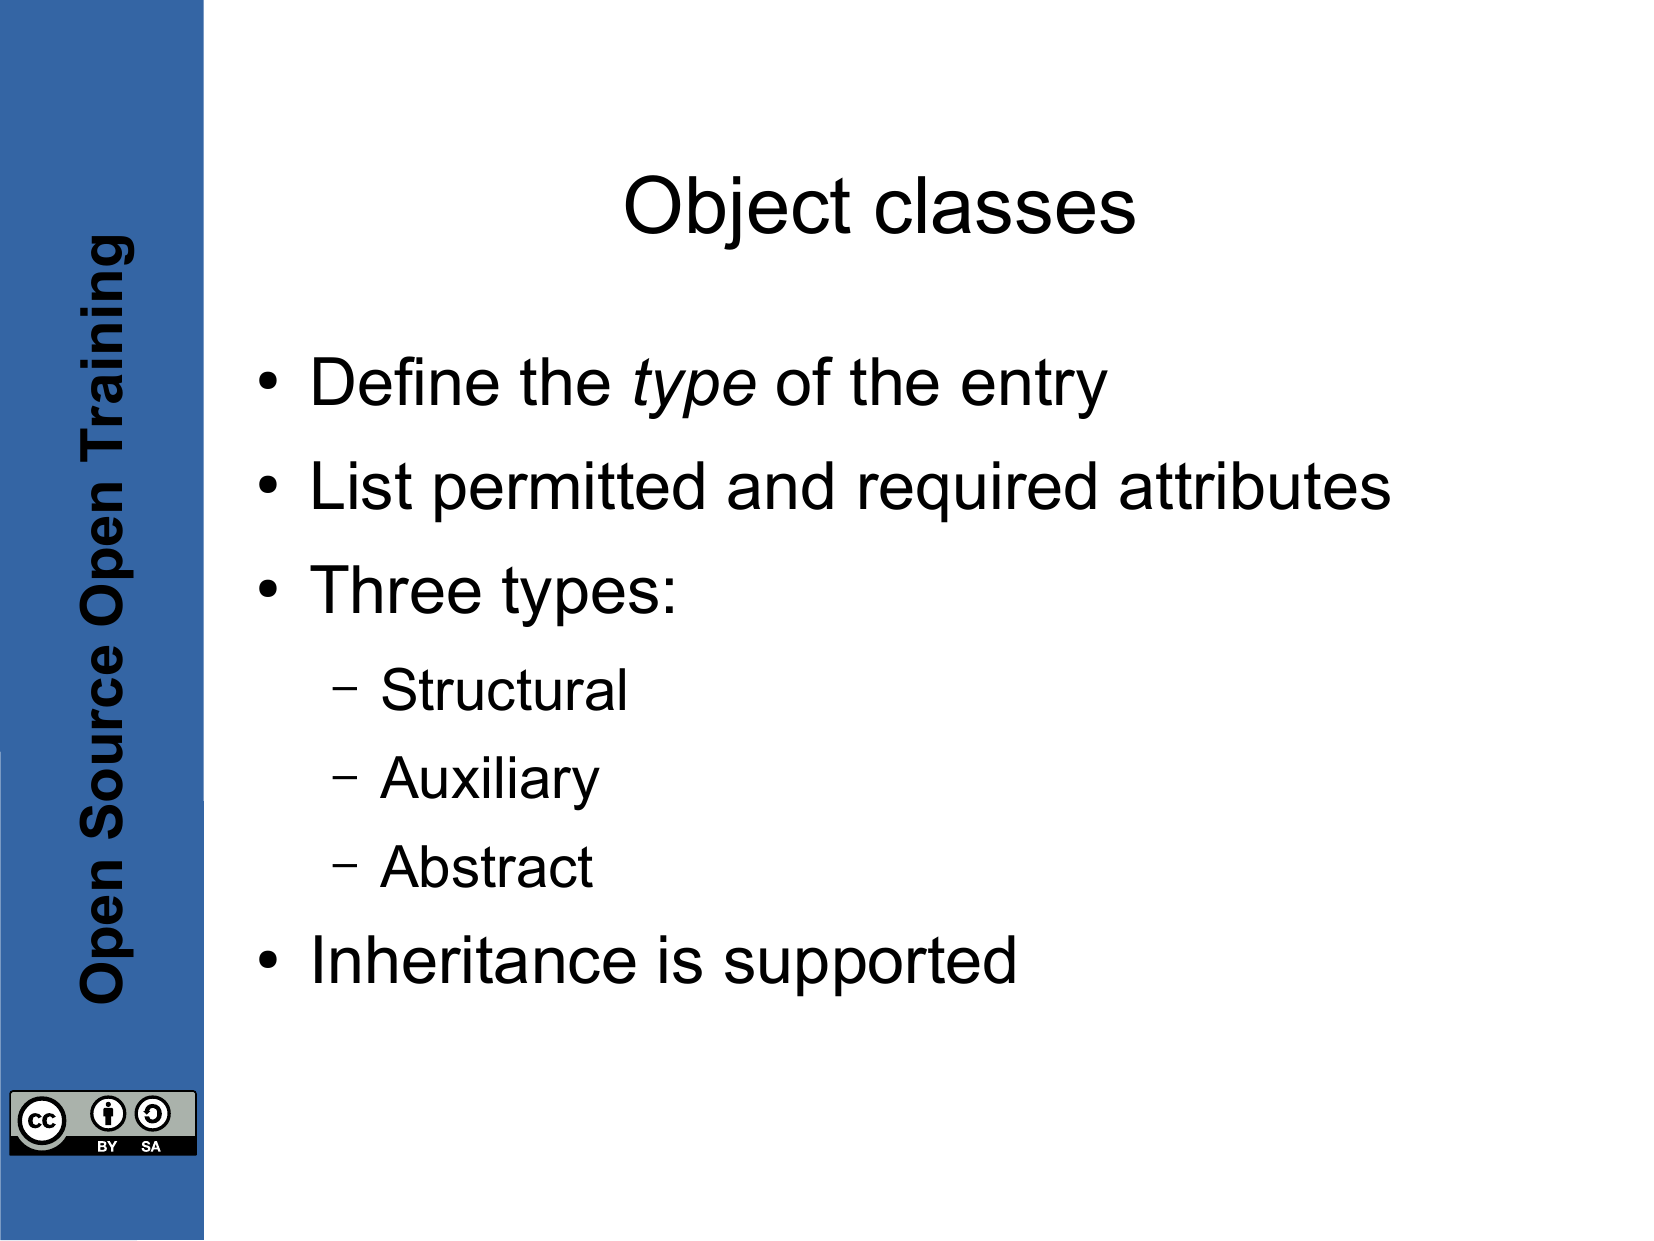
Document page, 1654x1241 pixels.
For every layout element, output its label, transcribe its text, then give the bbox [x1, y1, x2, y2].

list Define the type of the entry List permitted and required attributes Three types: Structural Auxiliary Abstract Inheritance is supported [238, 344, 1534, 1127]
title Object classes [227, 102, 1534, 310]
